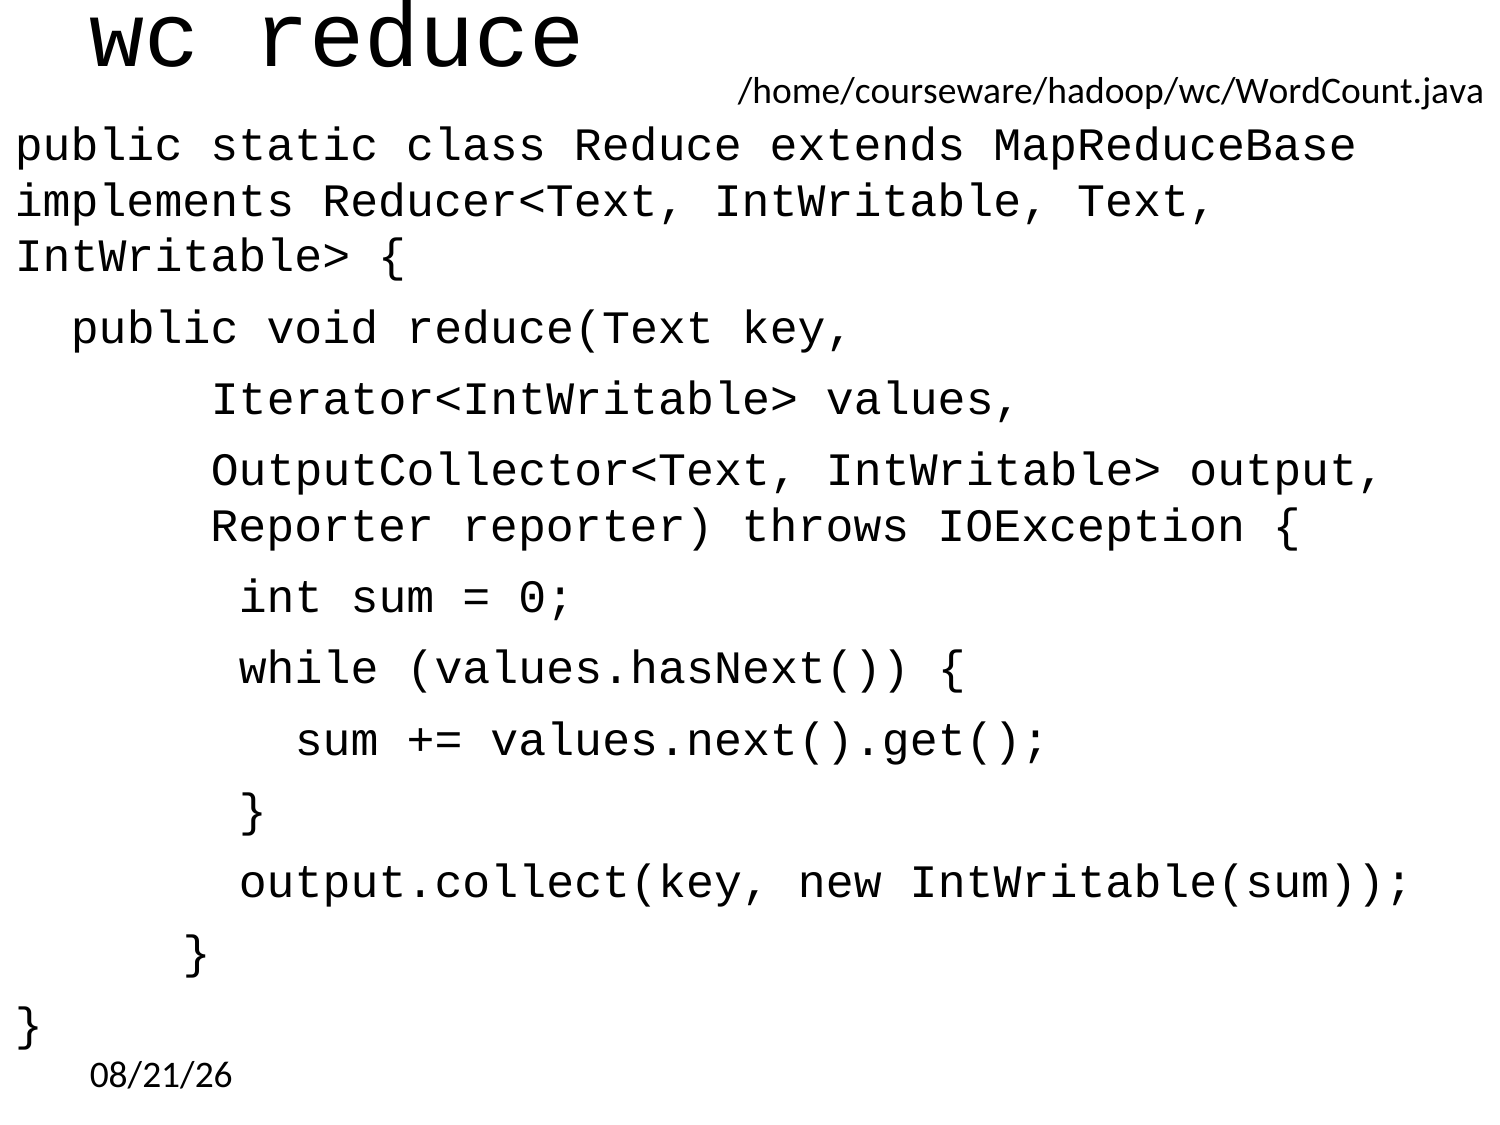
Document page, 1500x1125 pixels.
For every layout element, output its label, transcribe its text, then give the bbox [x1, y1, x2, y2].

list public static class Reduce extends MapReduceBase implements Reducer<Text, IntWritable, Text, IntWritable> { public void reduce(Text key, Iterator<IntWritable> values, OutputCollector<Text, IntWritable> output, Reporter reporter) throws IOException { int sum = 0; while (values.hasNext()) { sum += values.next().get(); } output.collect(key, new IntWritable(sum)); } } [0, 106, 1500, 1063]
text_box /home/courseware/hadoop/wc/WordCount.java [723, 59, 1500, 119]
title wc reduce [75, 0, 1426, 93]
